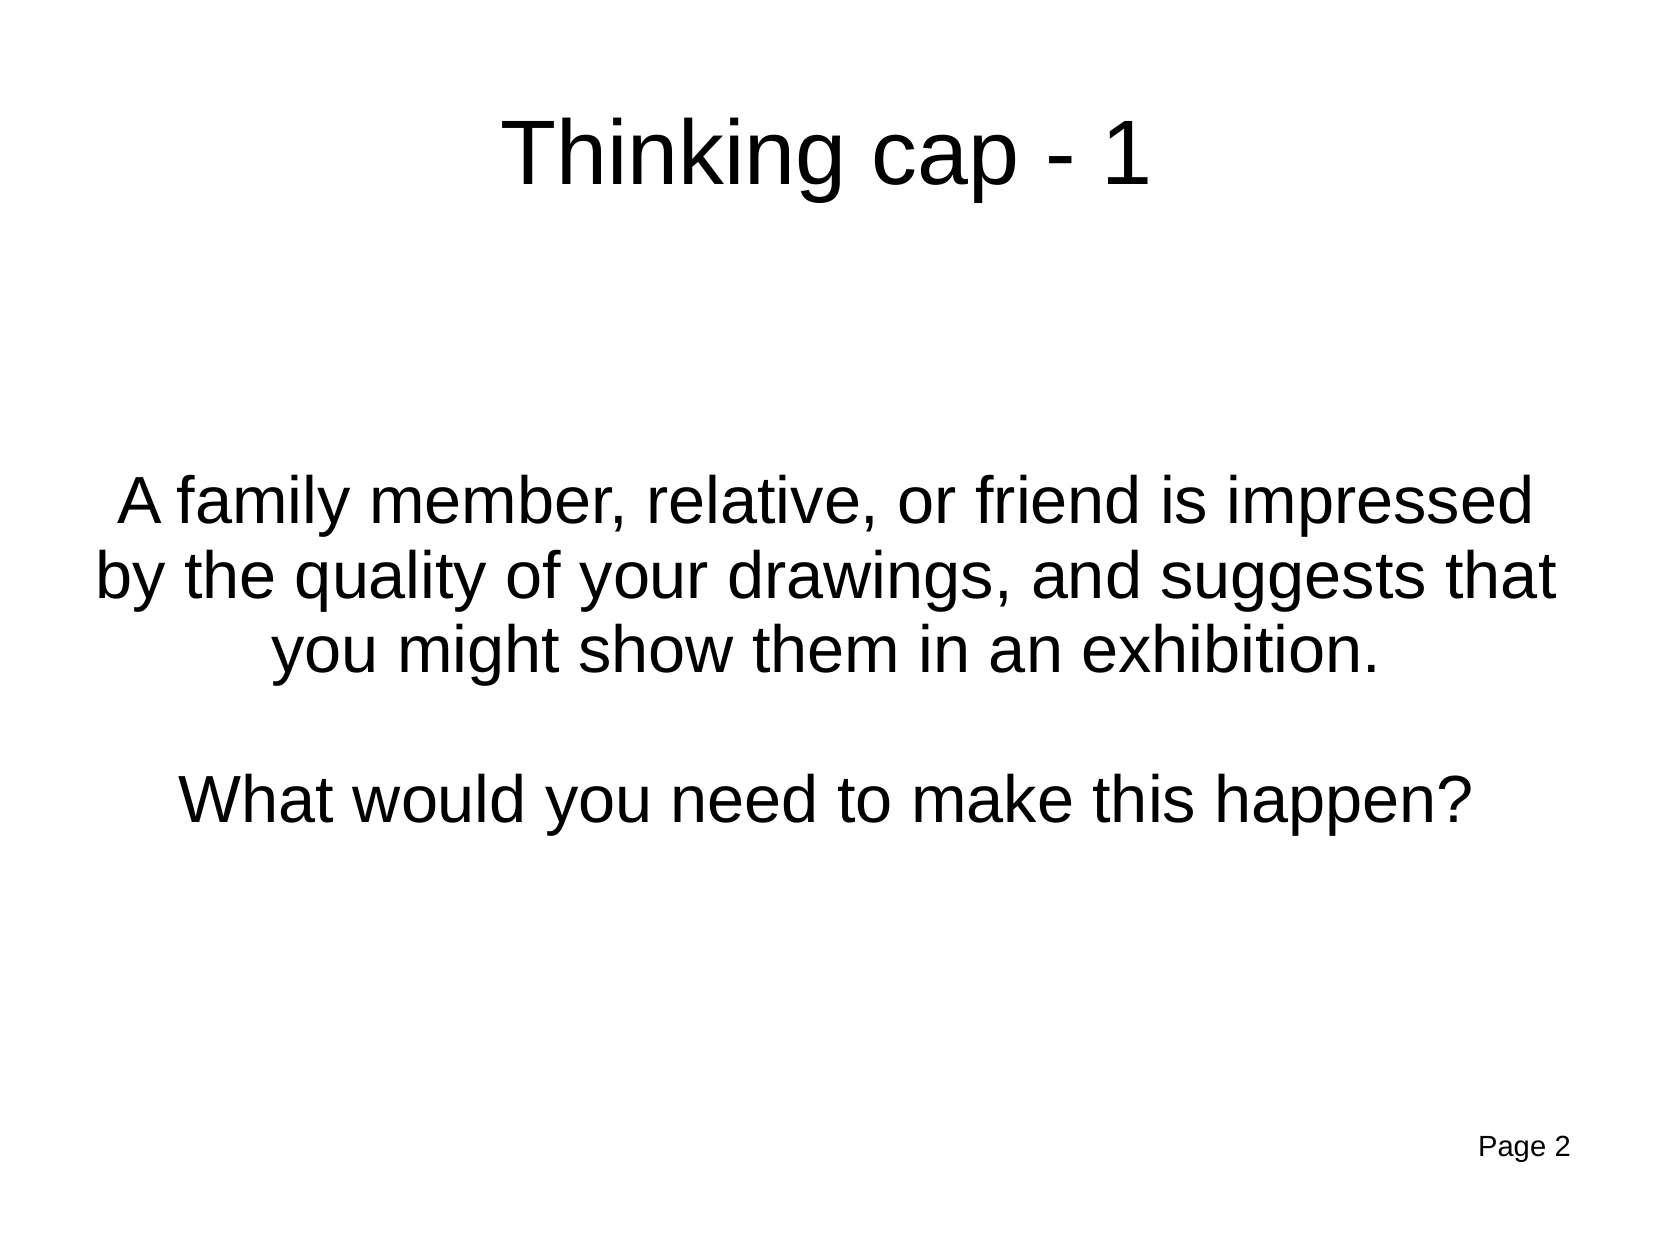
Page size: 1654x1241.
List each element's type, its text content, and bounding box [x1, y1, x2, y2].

subtitle A family member, relative, or friend is impressed by the quality of your drawings, and suggests that you might show them in an exhibition. What would you need to make this happen? [82, 290, 1571, 1010]
title Thinking cap - 1 [82, 49, 1571, 257]
